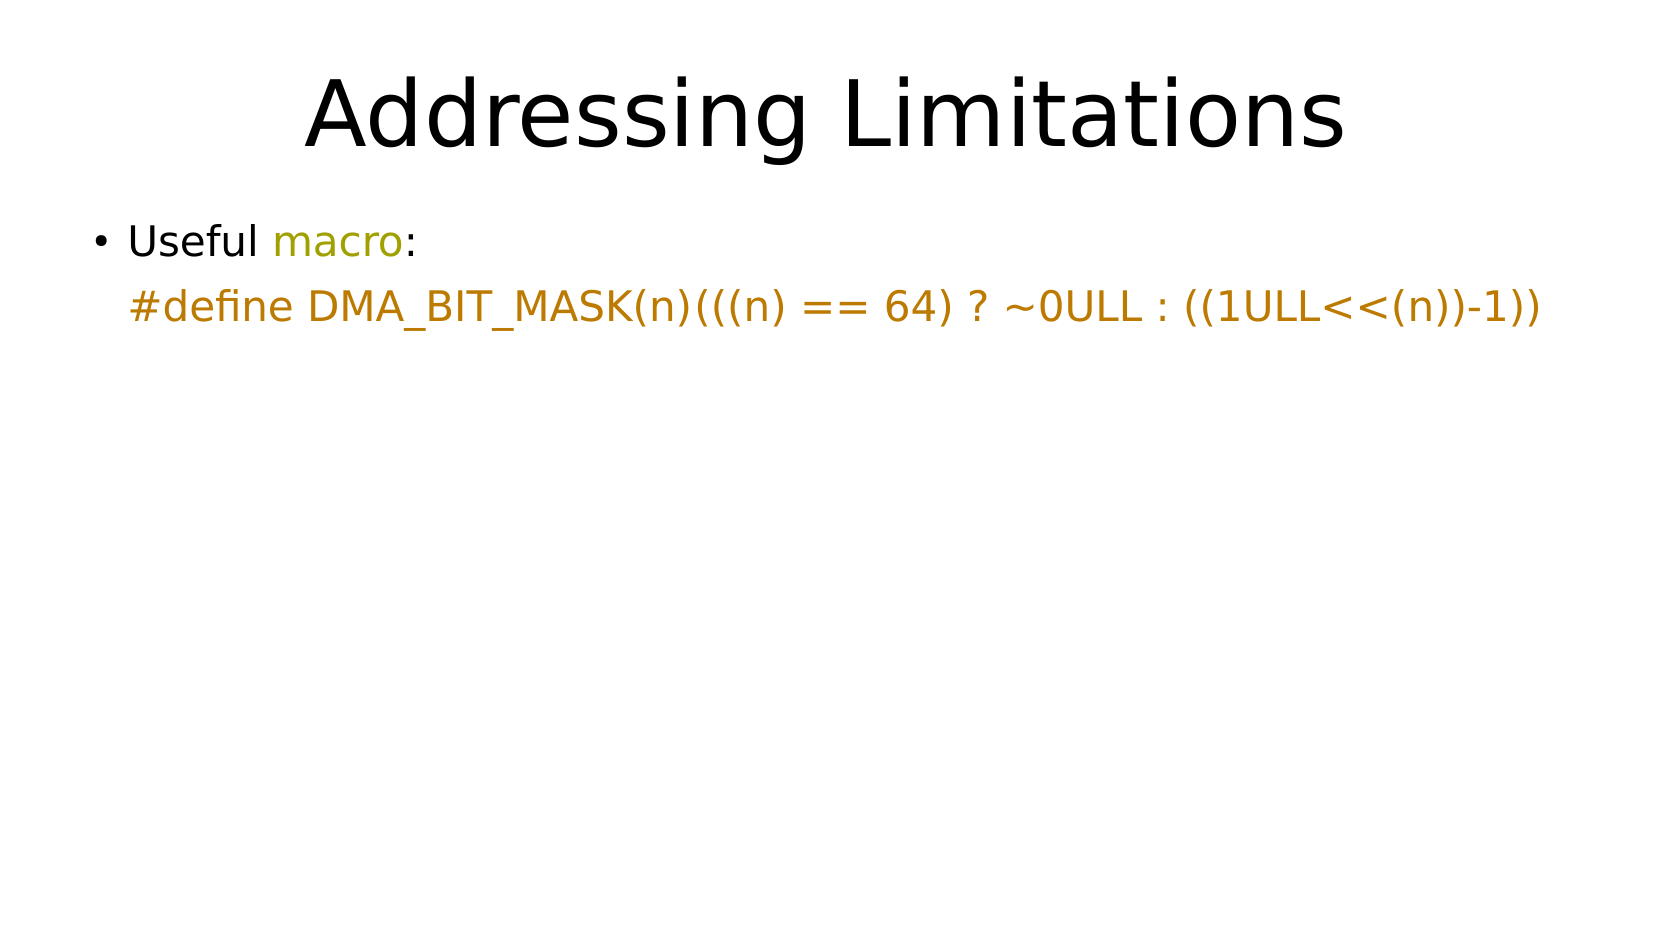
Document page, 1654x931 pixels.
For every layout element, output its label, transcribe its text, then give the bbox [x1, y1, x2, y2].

title Addressing Limitations [82, 37, 1571, 193]
list Useful macro: #define DMA_BIT_MASK(n) (((n) == 64) ? ~0ULL : ((1ULL<<(n))-1)) [82, 217, 1571, 361]
